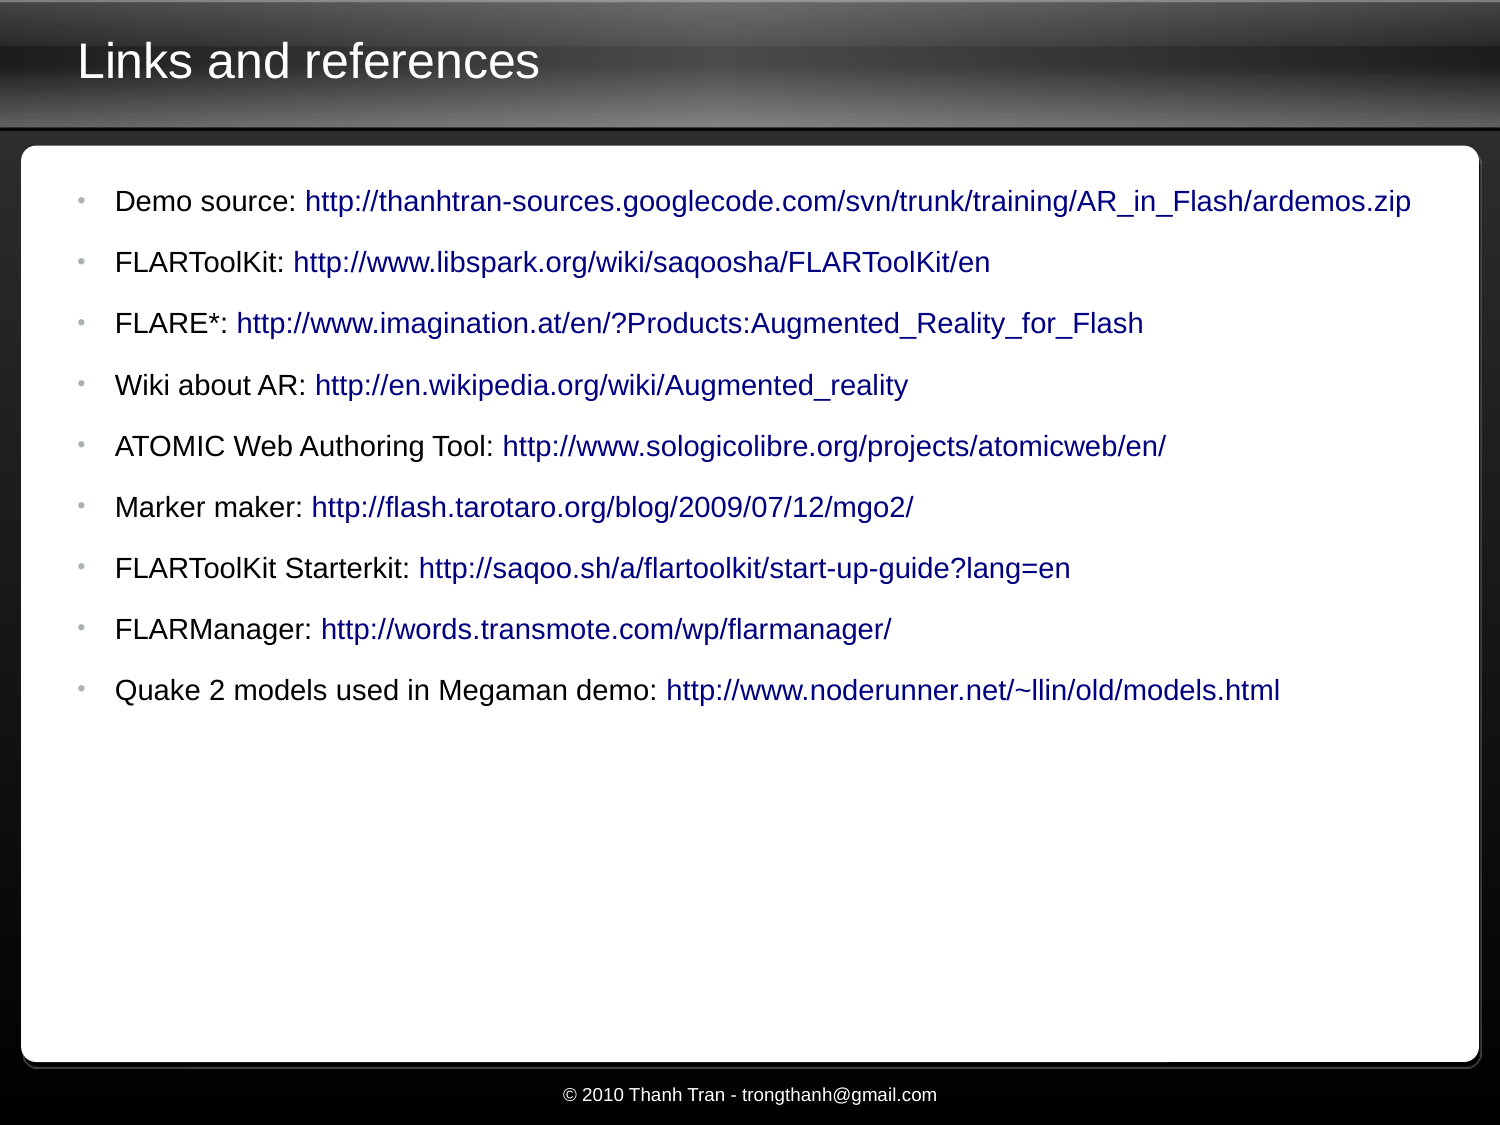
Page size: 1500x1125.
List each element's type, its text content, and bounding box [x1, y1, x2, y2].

list Demo source: http://thanhtran-sources.googlecode.com/svn/trunk/training/AR_in_Flash/ardemos.zip FLARToolKit: http://www.libspark.org/wiki/saqoosha/FLARToolKit/en FLARE*: http://www.imagination.at/en/?Products:Augmented_Reality_for_Flash Wiki about AR: http://en.wikipedia.org/wiki/Augmented_reality ATOMIC Web Authoring Tool: http://www.sologicolibre.org/projects/atomicweb/en/ Marker maker: http://flash.tarotaro.org/blog/2009/07/12/mgo2/ FLARToolKit Starterkit: http://saqoo.sh/a/flartoolkit/start-up-guide?lang=en FLARManager: http://words.transmote.com/wp/flarmanager/ Quake 2 models used in Megaman demo: http://www.noderunner.net/~llin/old/models.html [62, 174, 1438, 1038]
title Links and references [62, 12, 1438, 113]
picture [0, 0, 1500, 131]
